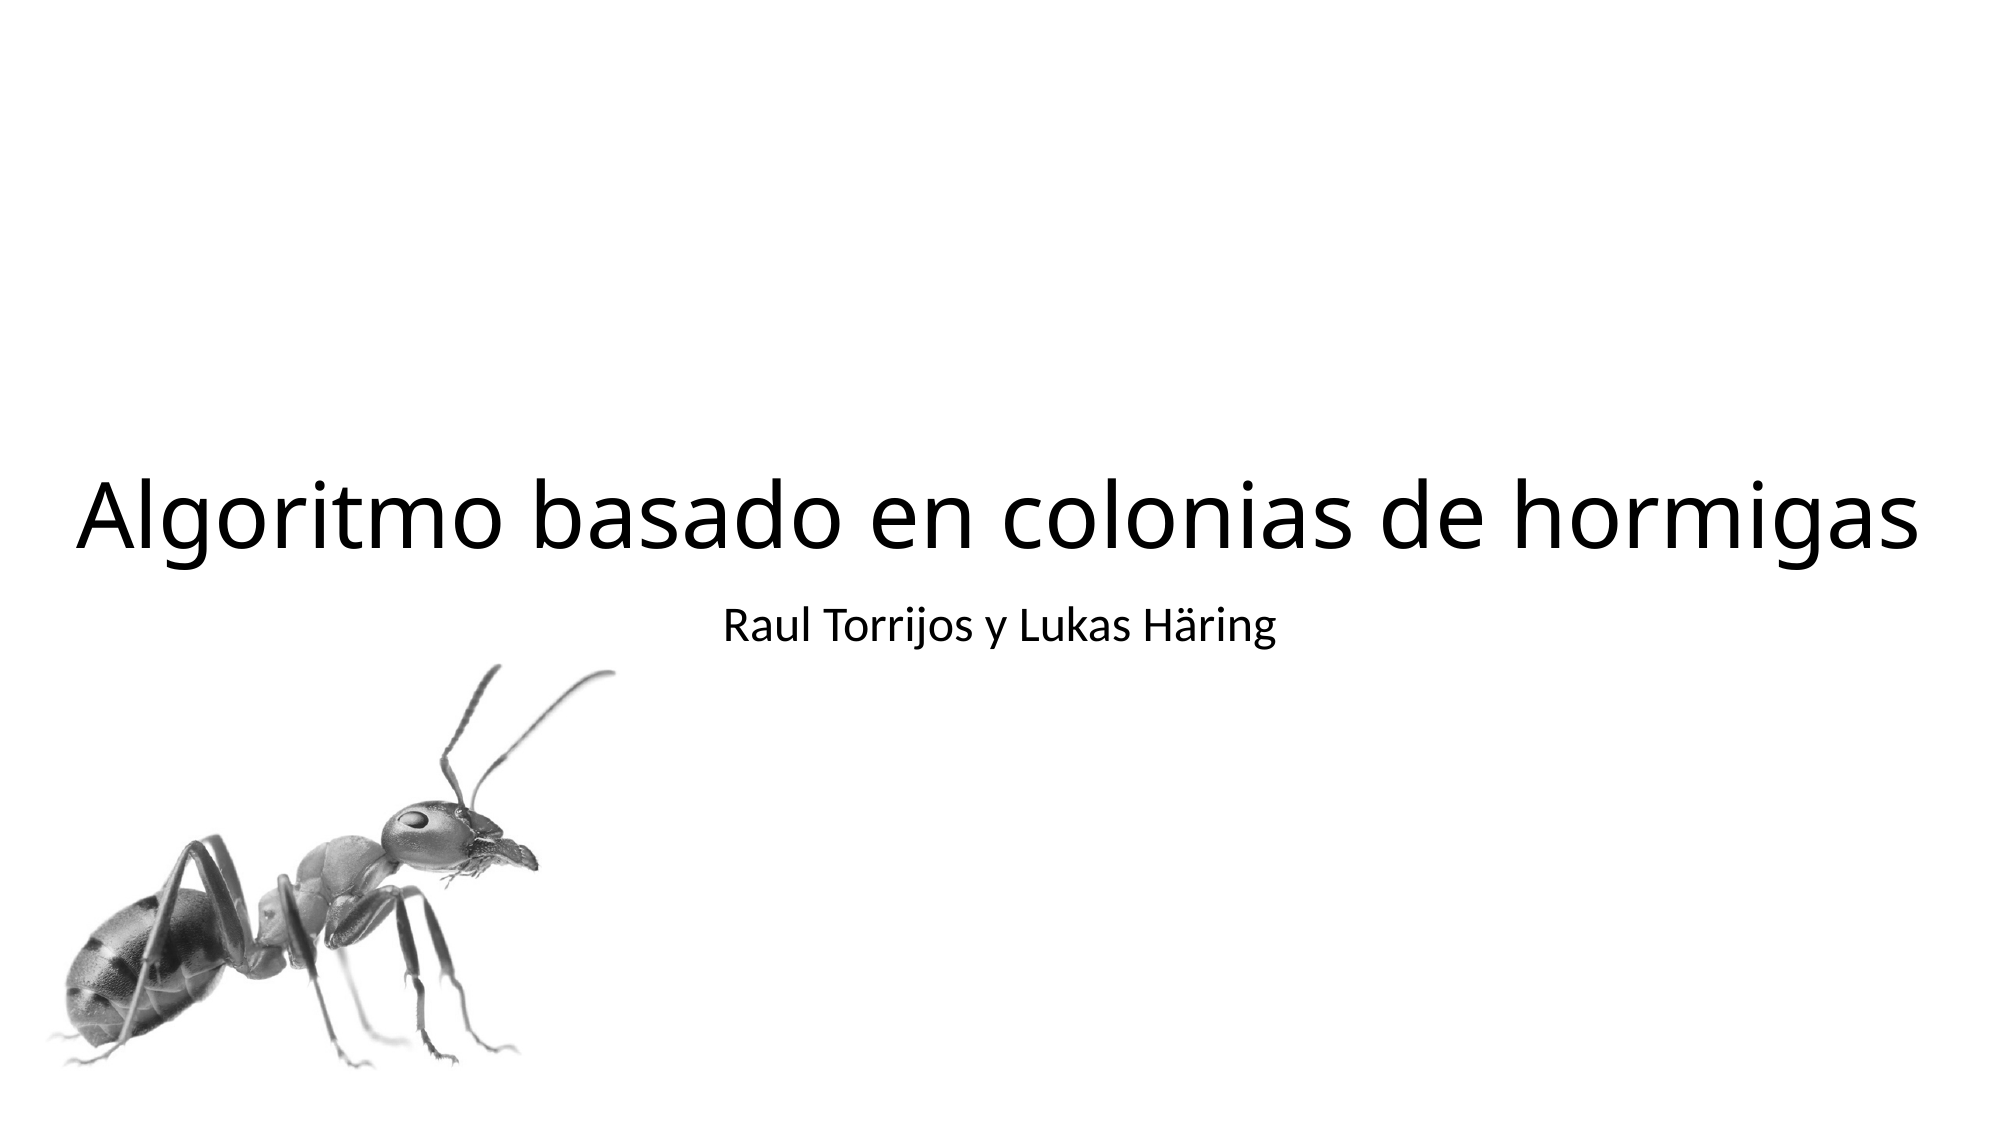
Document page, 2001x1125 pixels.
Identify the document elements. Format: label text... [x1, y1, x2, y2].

picture [32, 660, 622, 1095]
subtitle Raul Torrijos y Lukas Häring [249, 590, 1750, 863]
title Algoritmo basado en colonias de hormigas [0, 184, 2000, 576]
